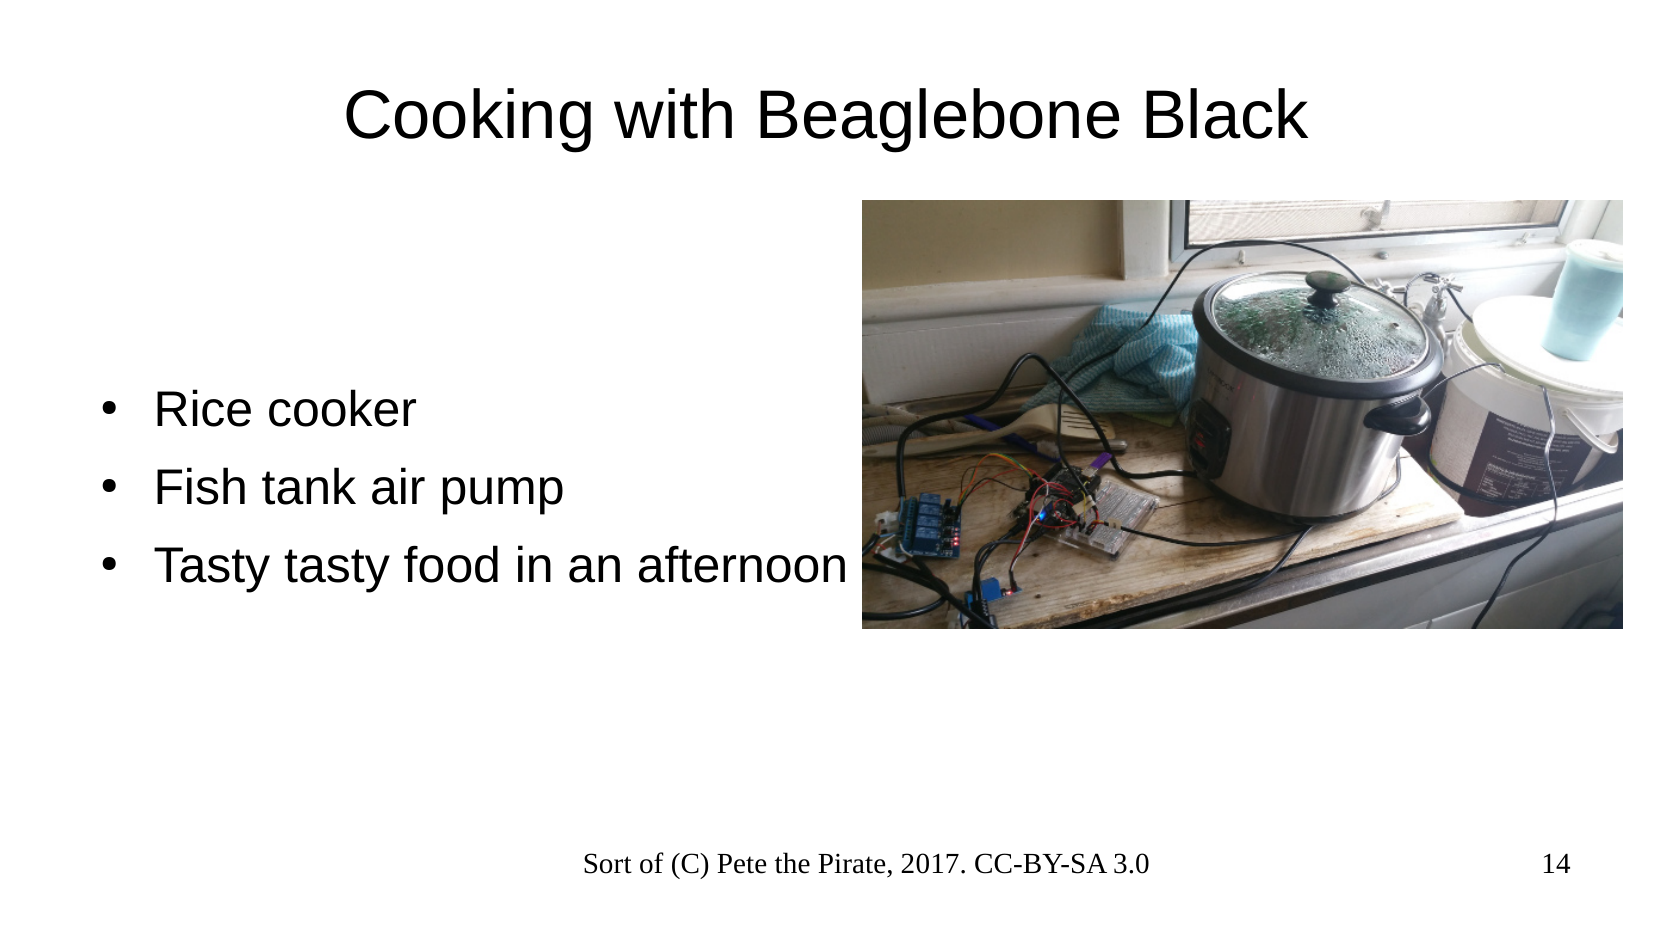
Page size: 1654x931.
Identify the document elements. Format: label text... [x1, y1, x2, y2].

title Cooking with Beaglebone Black [82, 37, 1571, 193]
list Rice cooker Fish tank air pump Tasty tasty food in an afternoon [82, 217, 1571, 757]
picture [862, 200, 1623, 629]
